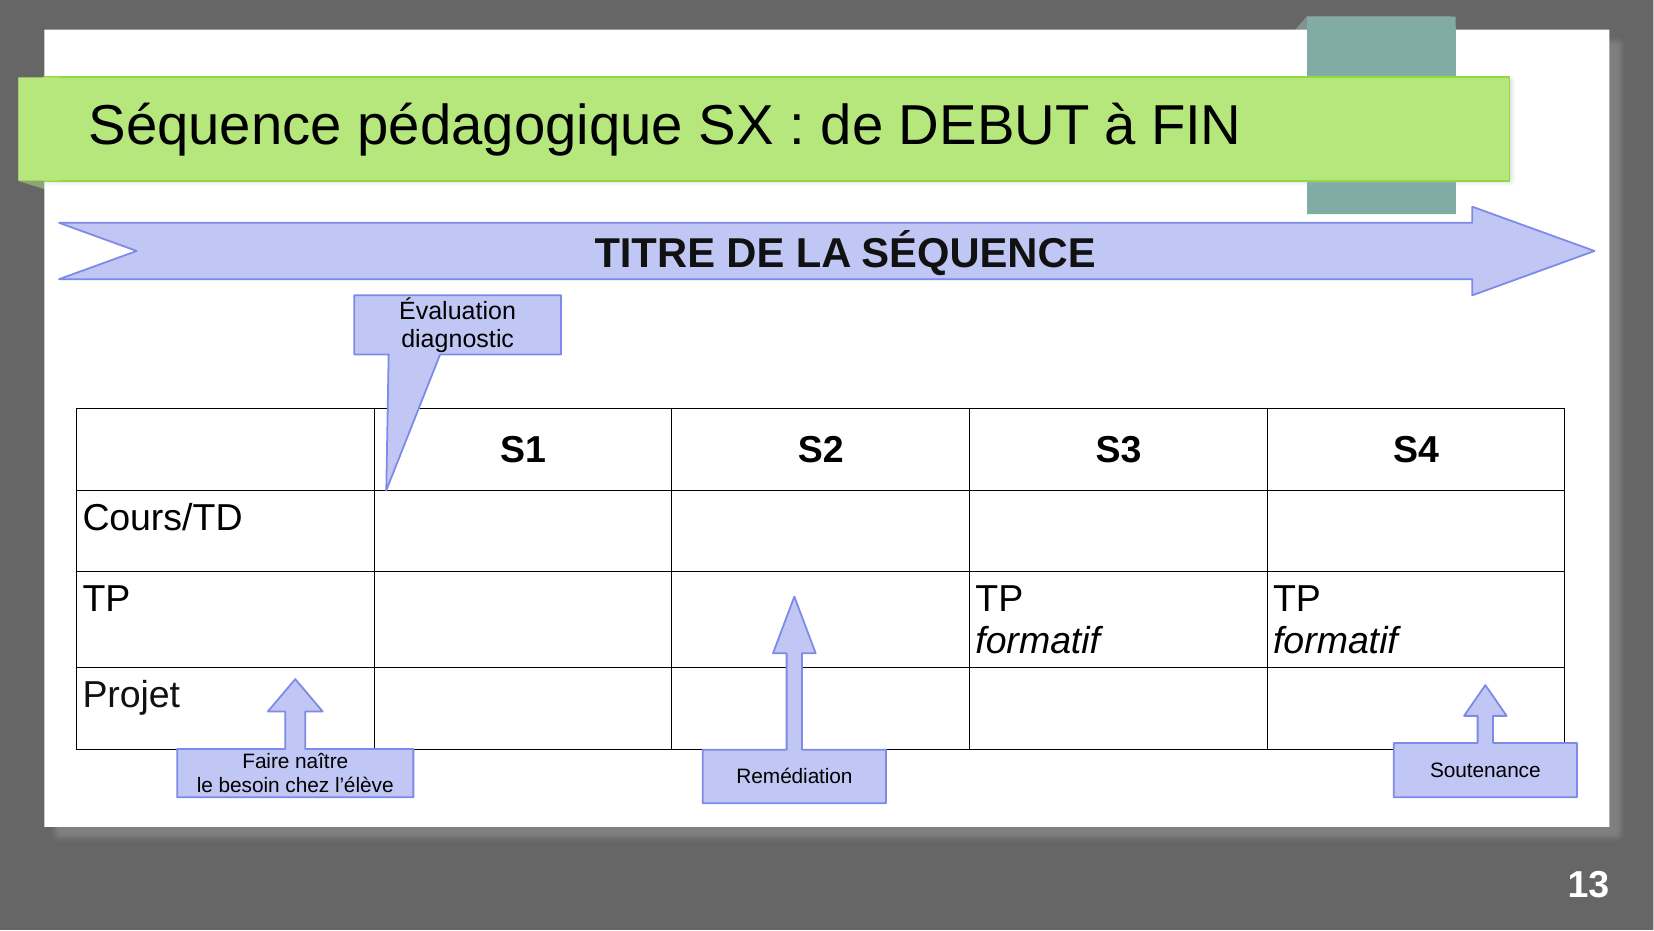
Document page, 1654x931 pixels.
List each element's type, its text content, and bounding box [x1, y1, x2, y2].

table_cell Projet [77, 668, 374, 749]
text_box Remédiation [702, 596, 886, 804]
text_box Soutenance [1393, 685, 1577, 798]
table_cell [672, 491, 969, 571]
table_cell TP [77, 572, 374, 667]
table_cell TP formatif [1268, 572, 1564, 667]
title Séquence pédagogique SX : de DEBUT à FIN [88, 73, 1506, 178]
table_cell [375, 491, 671, 571]
text_box Faire naître le besoin chez l’élève [177, 679, 414, 798]
table_cell [672, 572, 969, 667]
table_header S2 [672, 409, 969, 490]
text_box <numéro> [974, 856, 1625, 916]
table_header S4 [1268, 409, 1564, 490]
table_cell [1268, 668, 1564, 749]
table_cell [672, 668, 786, 749]
text_box Évaluation diagnostic [354, 295, 562, 491]
table_cell [970, 668, 1267, 749]
table_cell [803, 668, 969, 749]
table_cell TP formatif [970, 572, 1267, 667]
table_header S3 [970, 409, 1267, 490]
table_cell [375, 572, 671, 667]
table_cell [375, 668, 671, 749]
table_cell [970, 491, 1267, 571]
table_header S1 [375, 409, 387, 490]
table_header [77, 409, 374, 490]
table_header S1 [387, 409, 671, 490]
list TITRE DE LA SÉQUENCE [210, 228, 1481, 278]
table_cell [1268, 491, 1564, 571]
text_box [59, 206, 1595, 296]
table_cell Cours/TD [77, 491, 374, 571]
